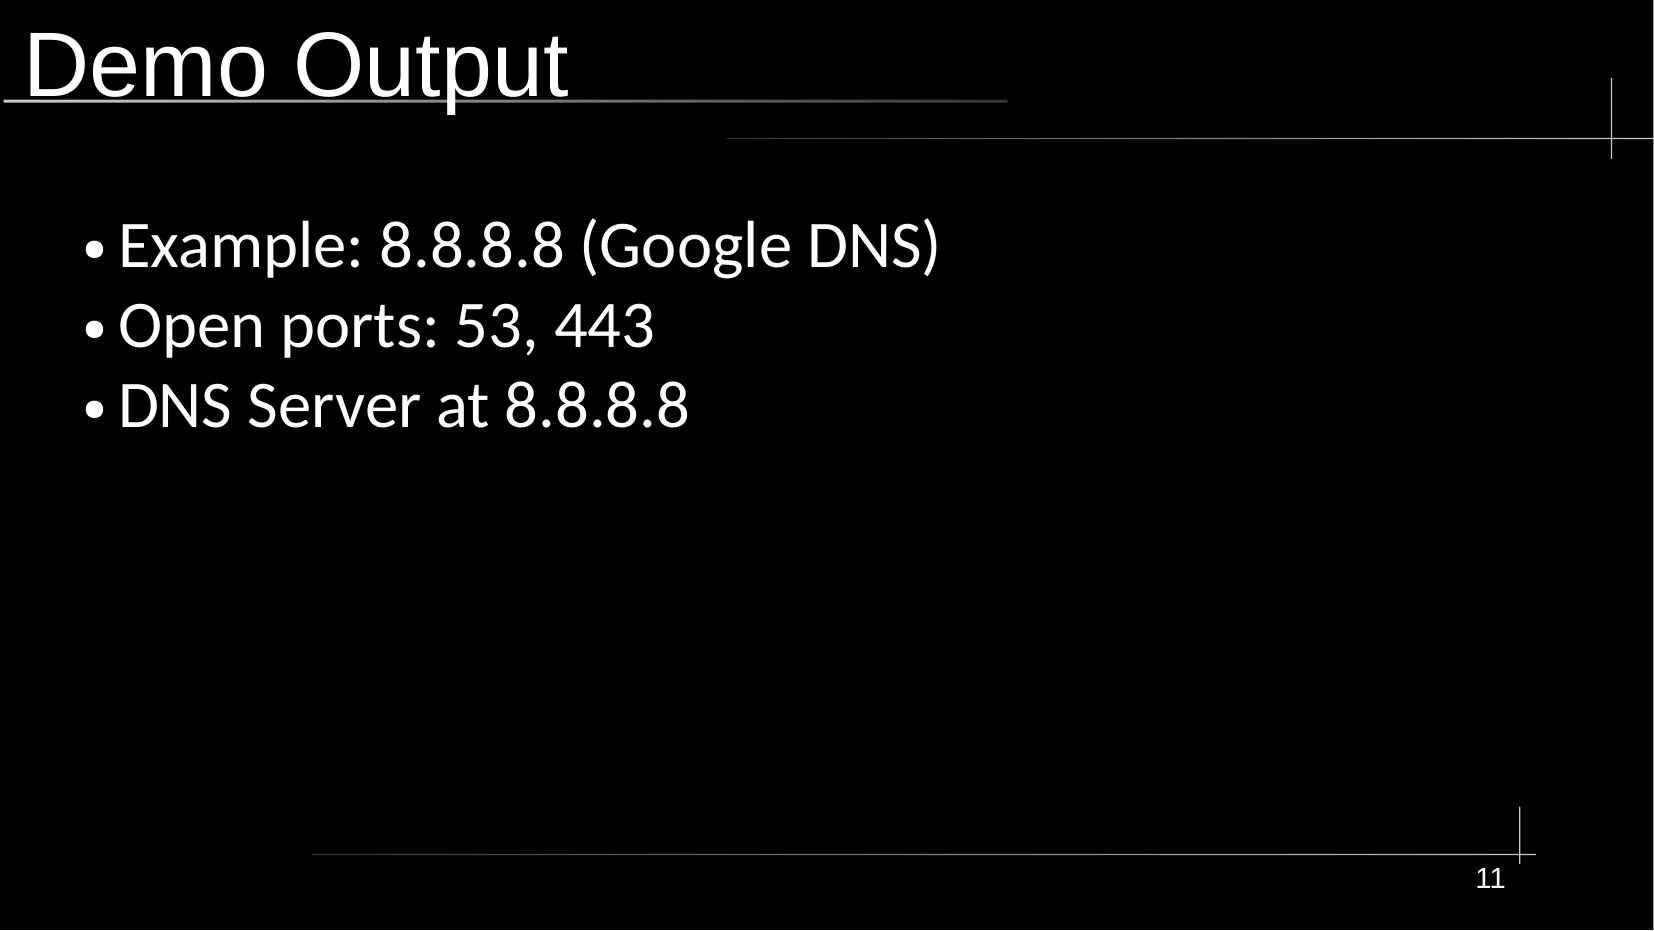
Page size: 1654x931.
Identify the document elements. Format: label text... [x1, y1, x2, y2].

title Demo Output [23, 11, 1589, 119]
list Example: 8.8.8.8 (Google DNS) Open ports: 53, 443 DNS Server at 8.8.8.8 [82, 217, 1571, 758]
